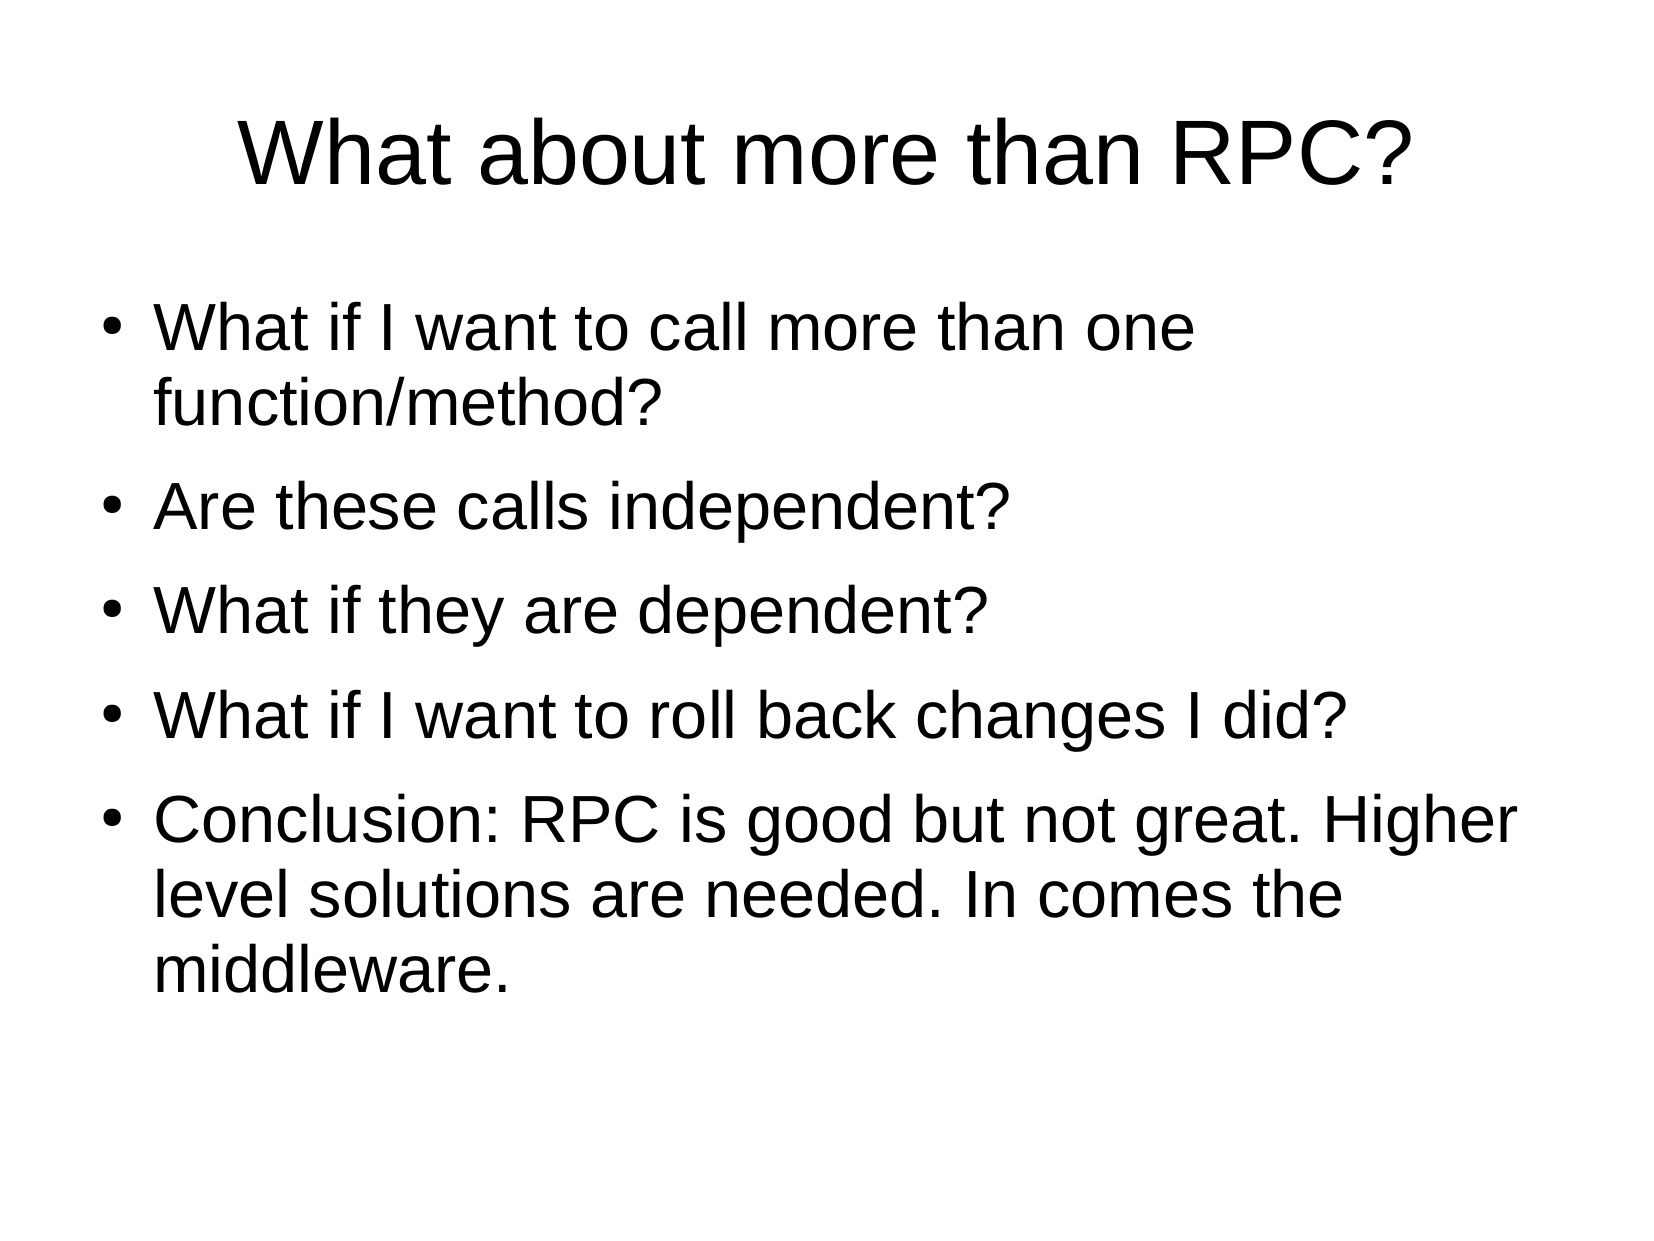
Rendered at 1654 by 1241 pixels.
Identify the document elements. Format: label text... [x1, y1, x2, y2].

title What about more than RPC? [82, 49, 1571, 257]
list What if I want to call more than one function/method? Are these calls independent? What if they are dependent? What if I want to roll back changes I did? Conclusion: RPC is good but not great. Higher level solutions are needed. In comes the middleware. [82, 290, 1538, 1010]
